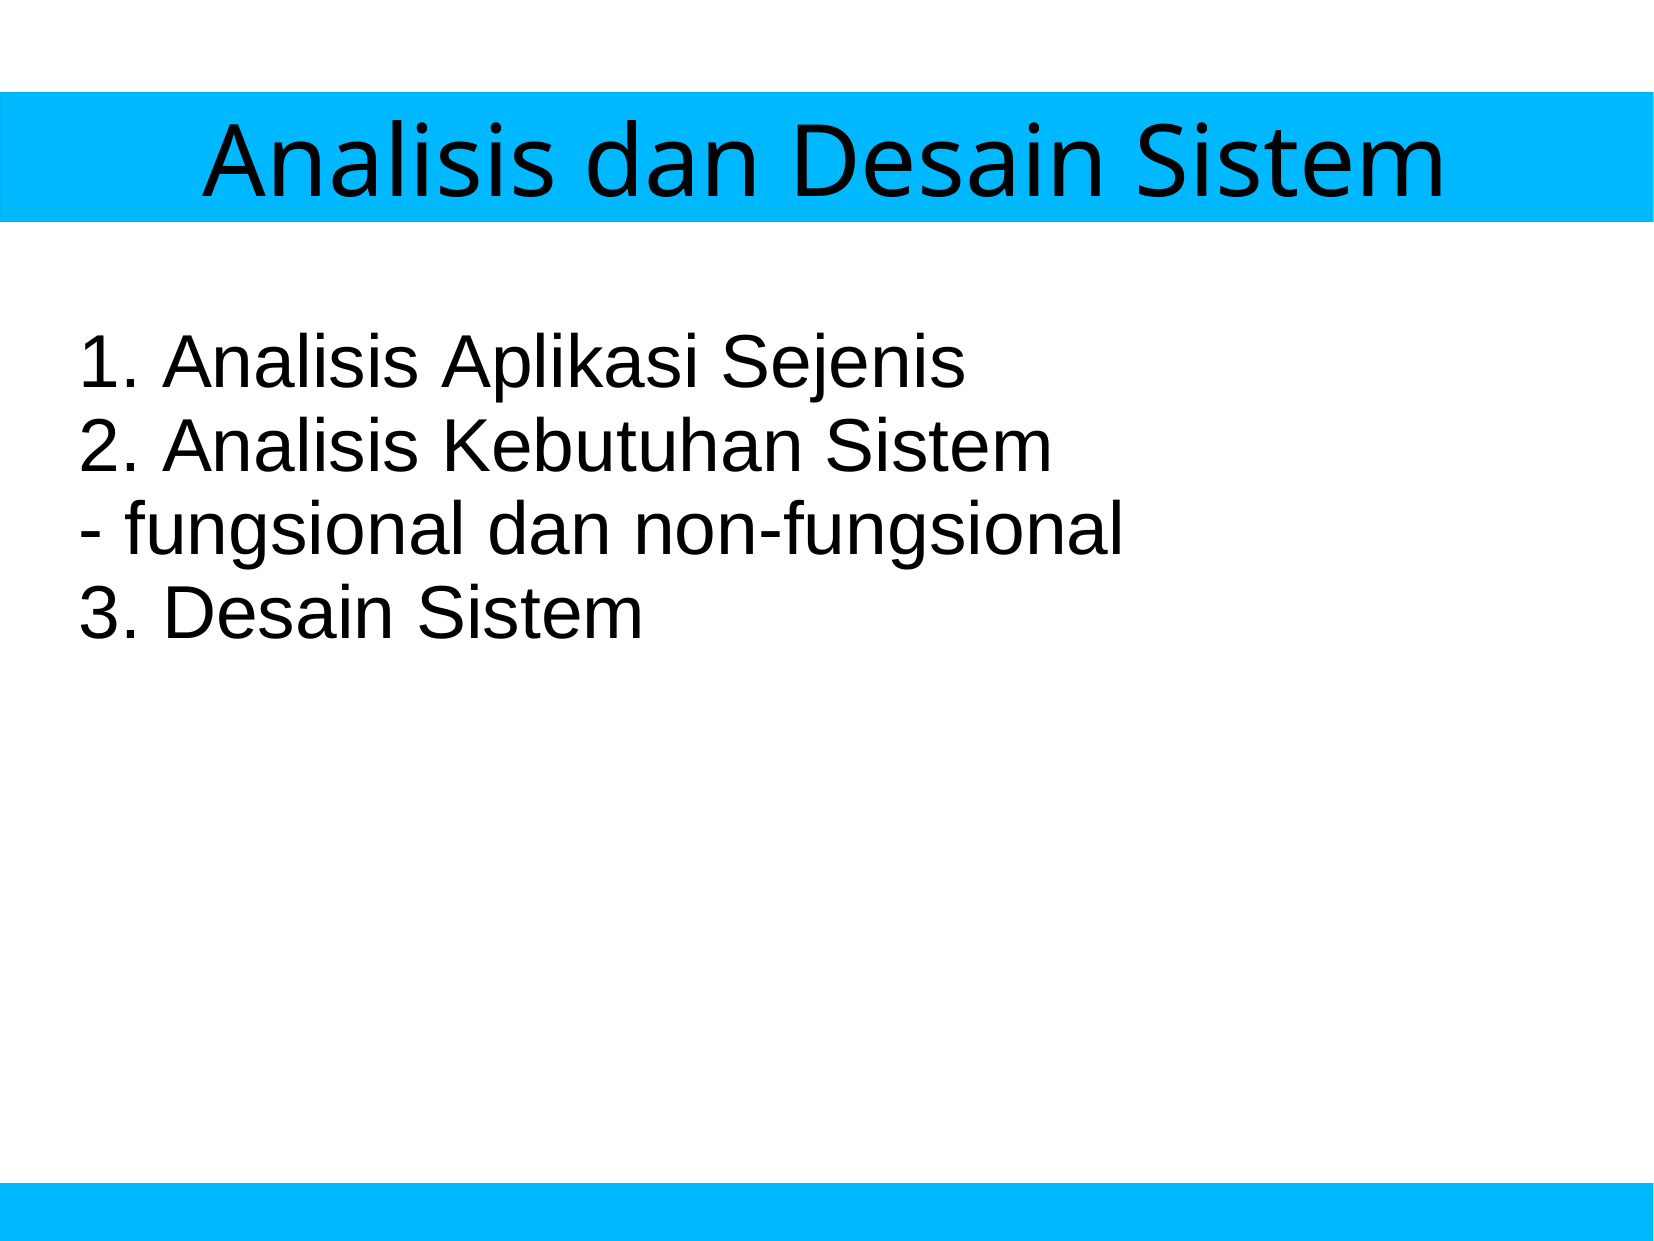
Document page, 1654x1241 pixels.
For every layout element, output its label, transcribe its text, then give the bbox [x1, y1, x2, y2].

text_box 1. Analisis Aplikasi Sejenis 2. Analisis Kebutuhan Sistem - fungsional dan non-fungsional 3. Desain Sistem [64, 312, 1619, 664]
text_box [0, 1182, 1654, 1241]
text_box [1571, 92, 1654, 222]
text_box [0, 92, 82, 222]
text_box Analisis dan Desain Sistem [82, 49, 1571, 257]
